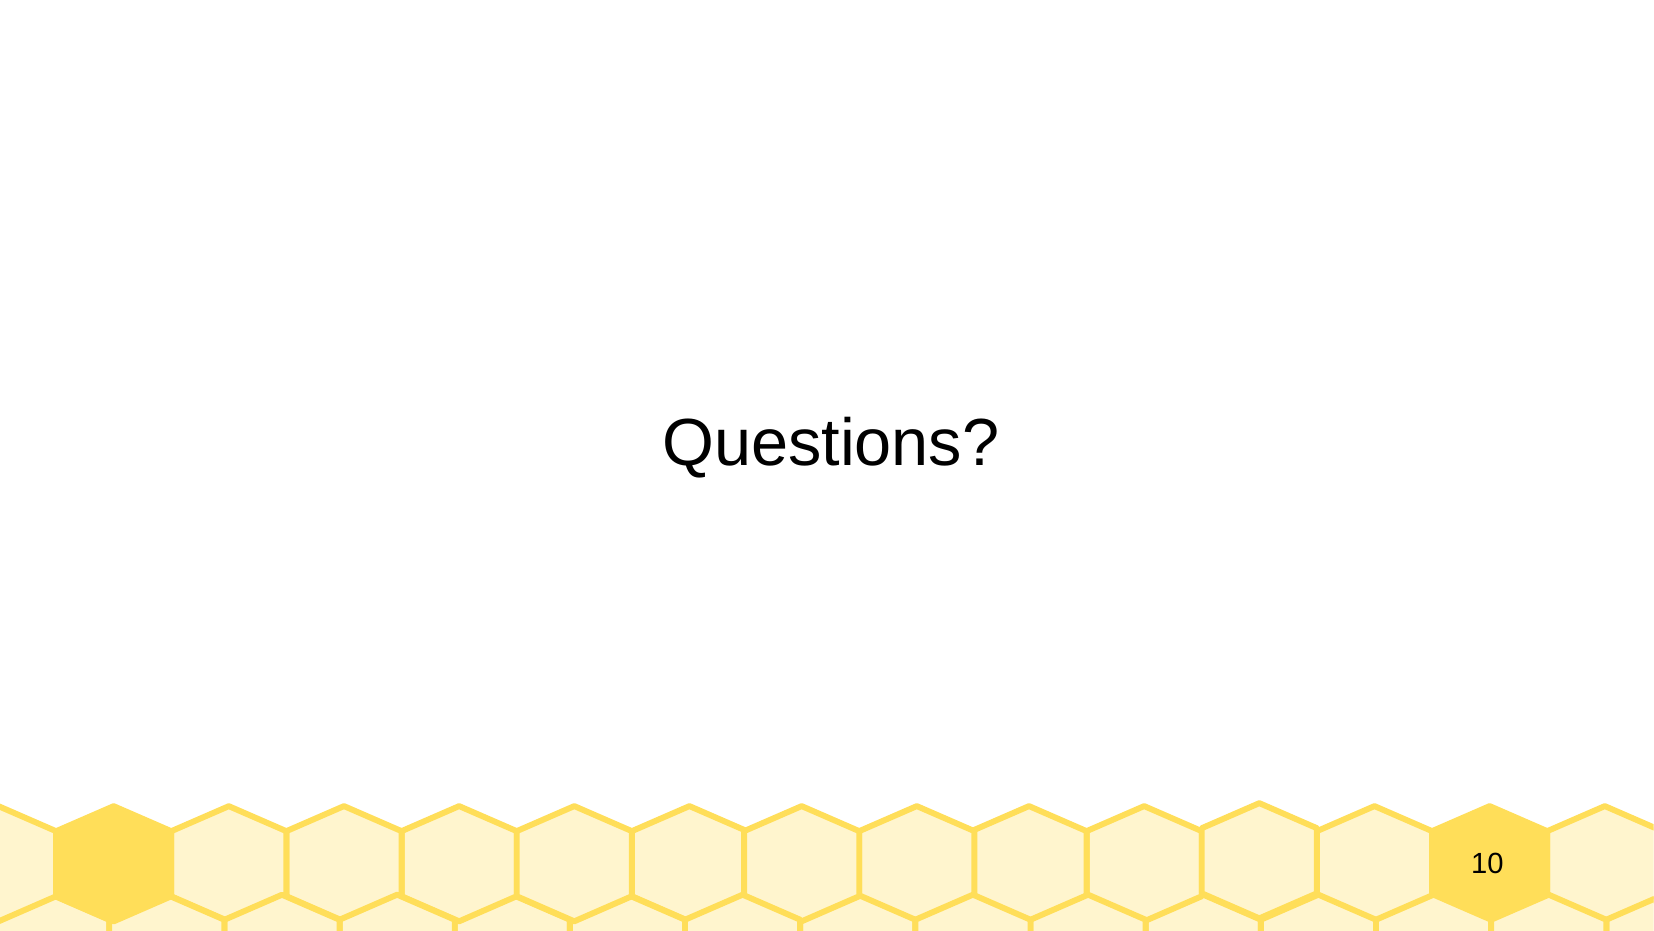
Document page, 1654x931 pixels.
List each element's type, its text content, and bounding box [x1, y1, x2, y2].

subtitle Questions? [86, 173, 1576, 713]
